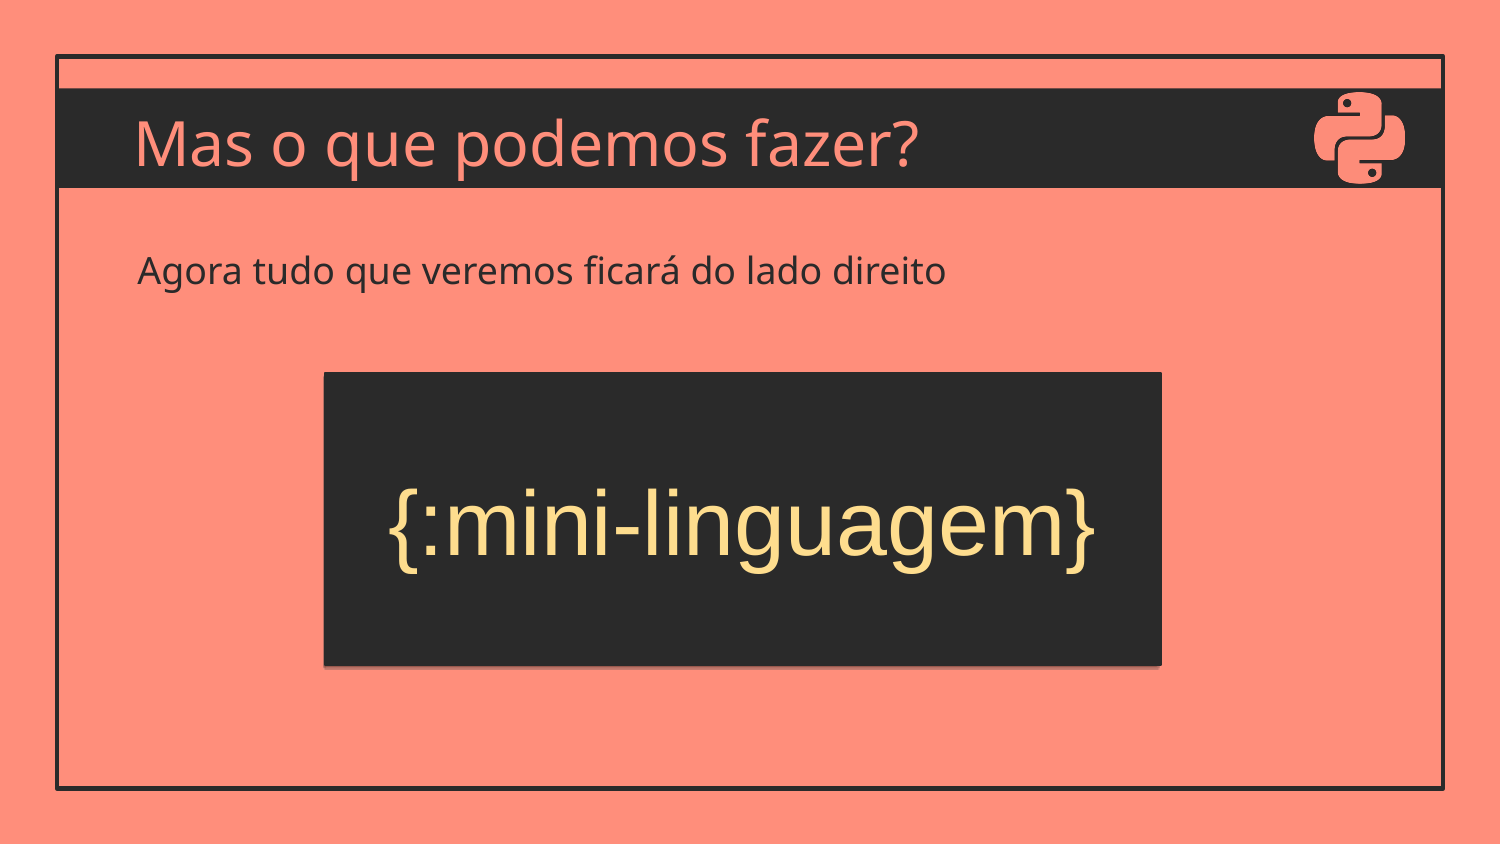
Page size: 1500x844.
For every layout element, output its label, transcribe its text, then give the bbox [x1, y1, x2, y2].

title Mas o que podemos fazer? [118, 88, 1142, 188]
list Agora tudo que veremos ficará do lado direito [122, 225, 1378, 747]
picture [1314, 92, 1405, 184]
text_box {:mini-linguagem} [324, 372, 1162, 666]
